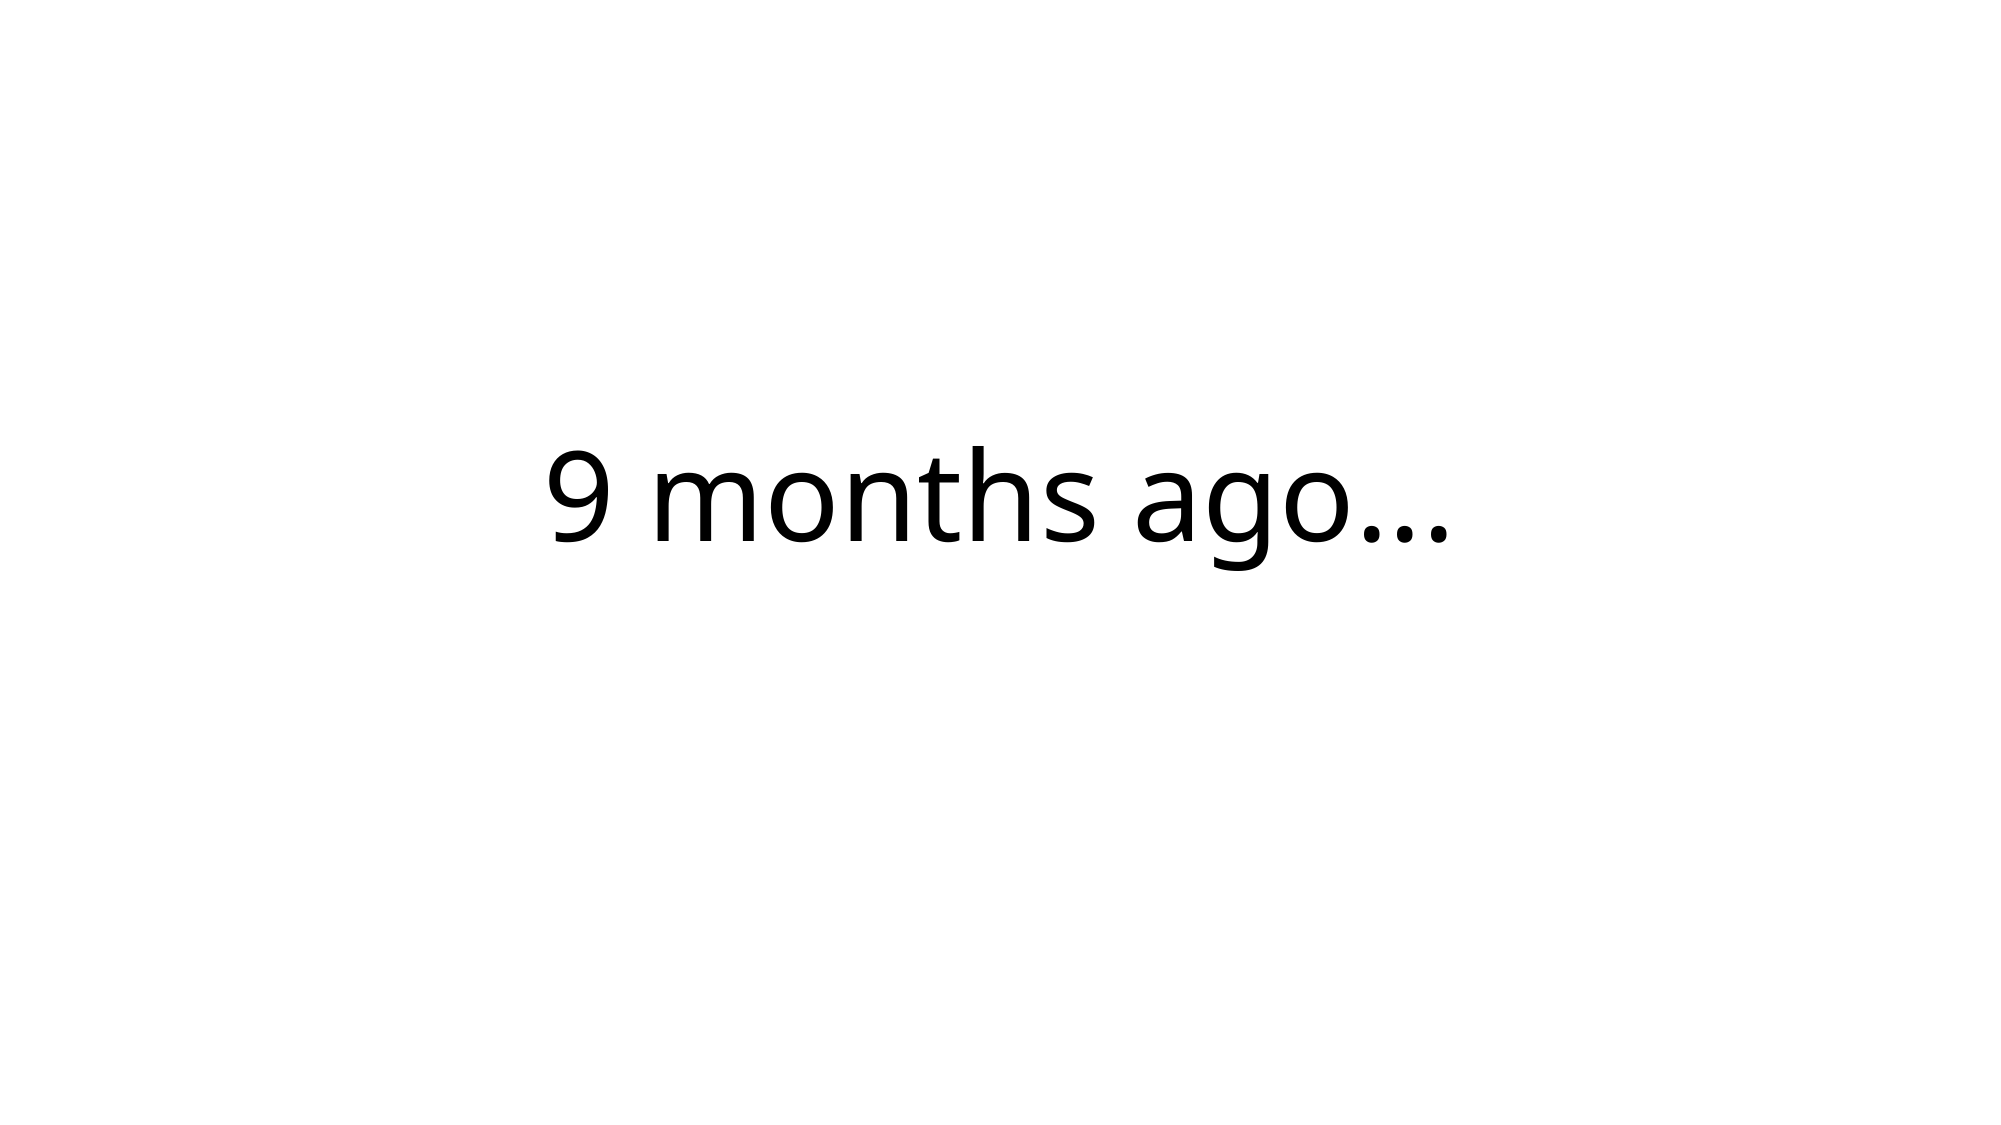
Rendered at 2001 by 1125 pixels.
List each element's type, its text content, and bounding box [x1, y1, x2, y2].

title 9 months ago... [249, 184, 1750, 576]
